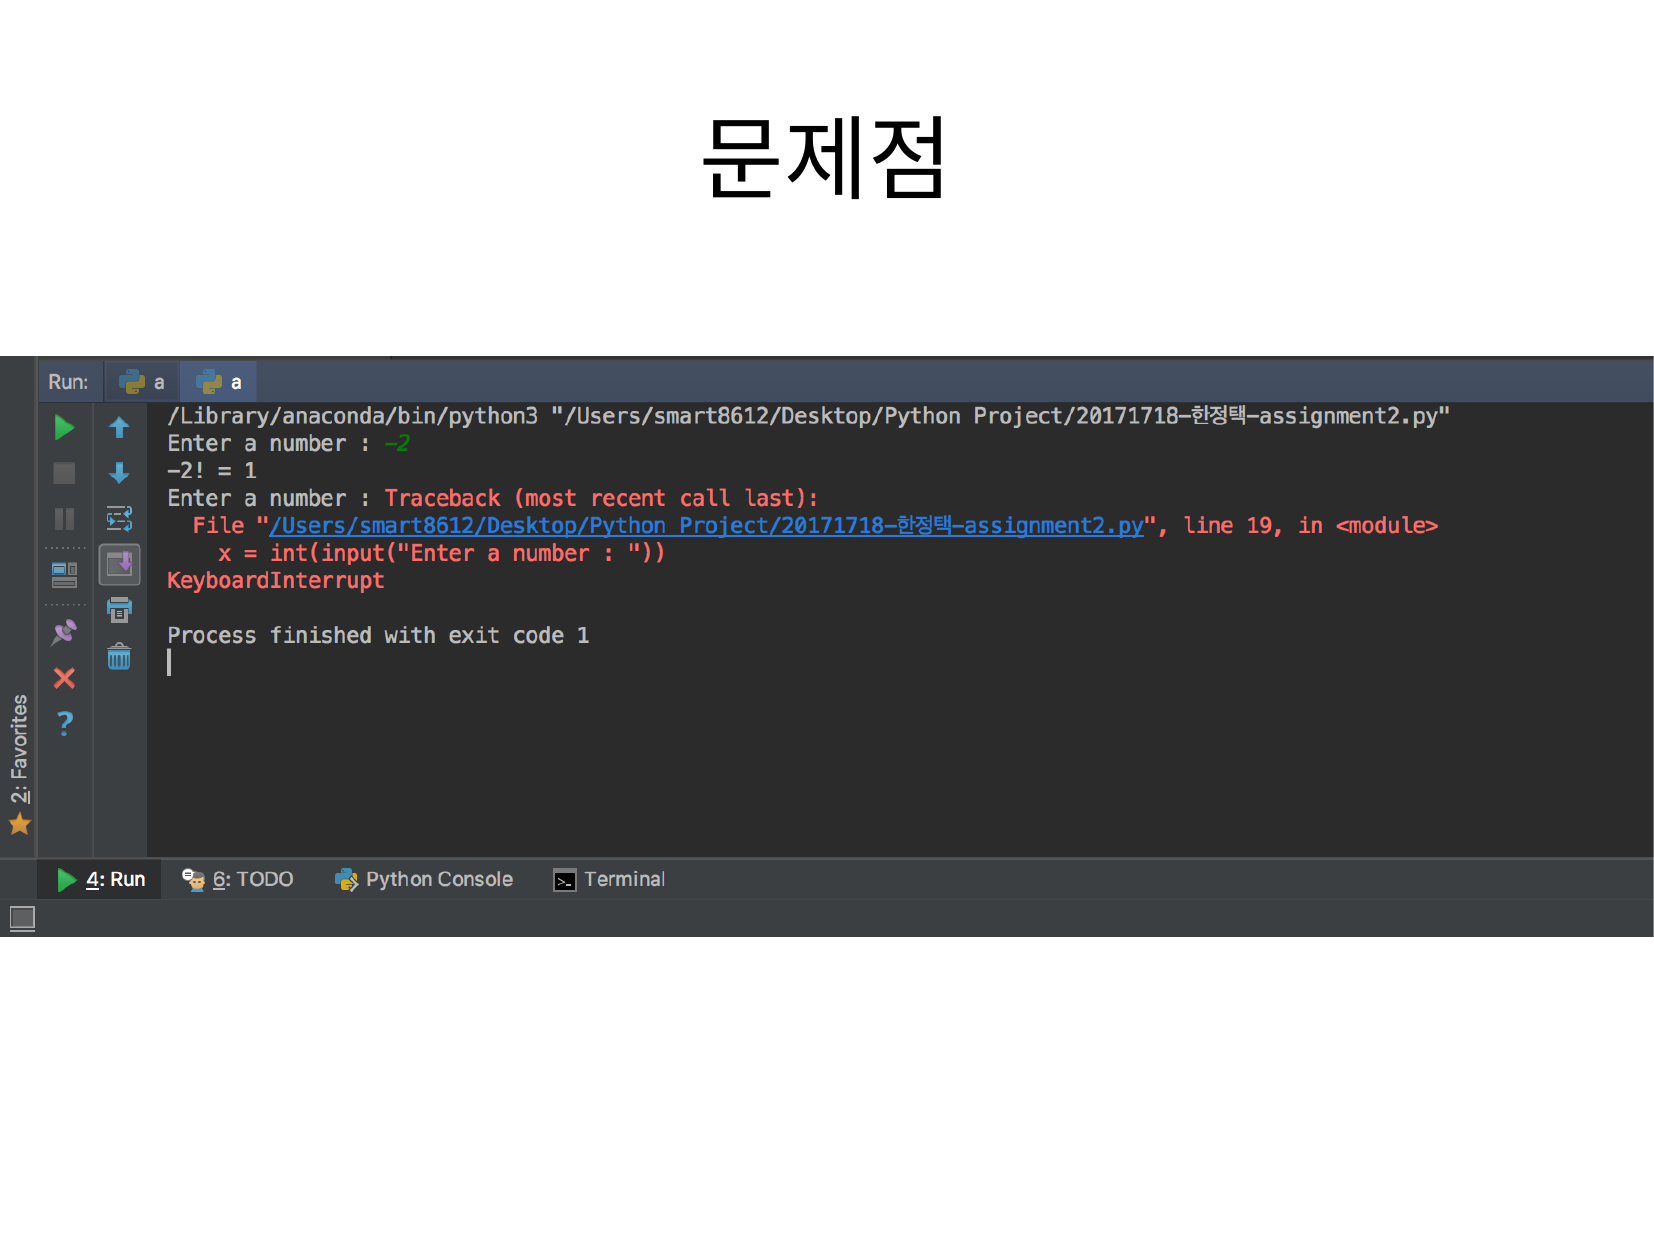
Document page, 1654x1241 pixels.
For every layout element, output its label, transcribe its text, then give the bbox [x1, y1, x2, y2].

picture [0, 356, 1654, 937]
title 문제점 [82, 49, 1571, 257]
